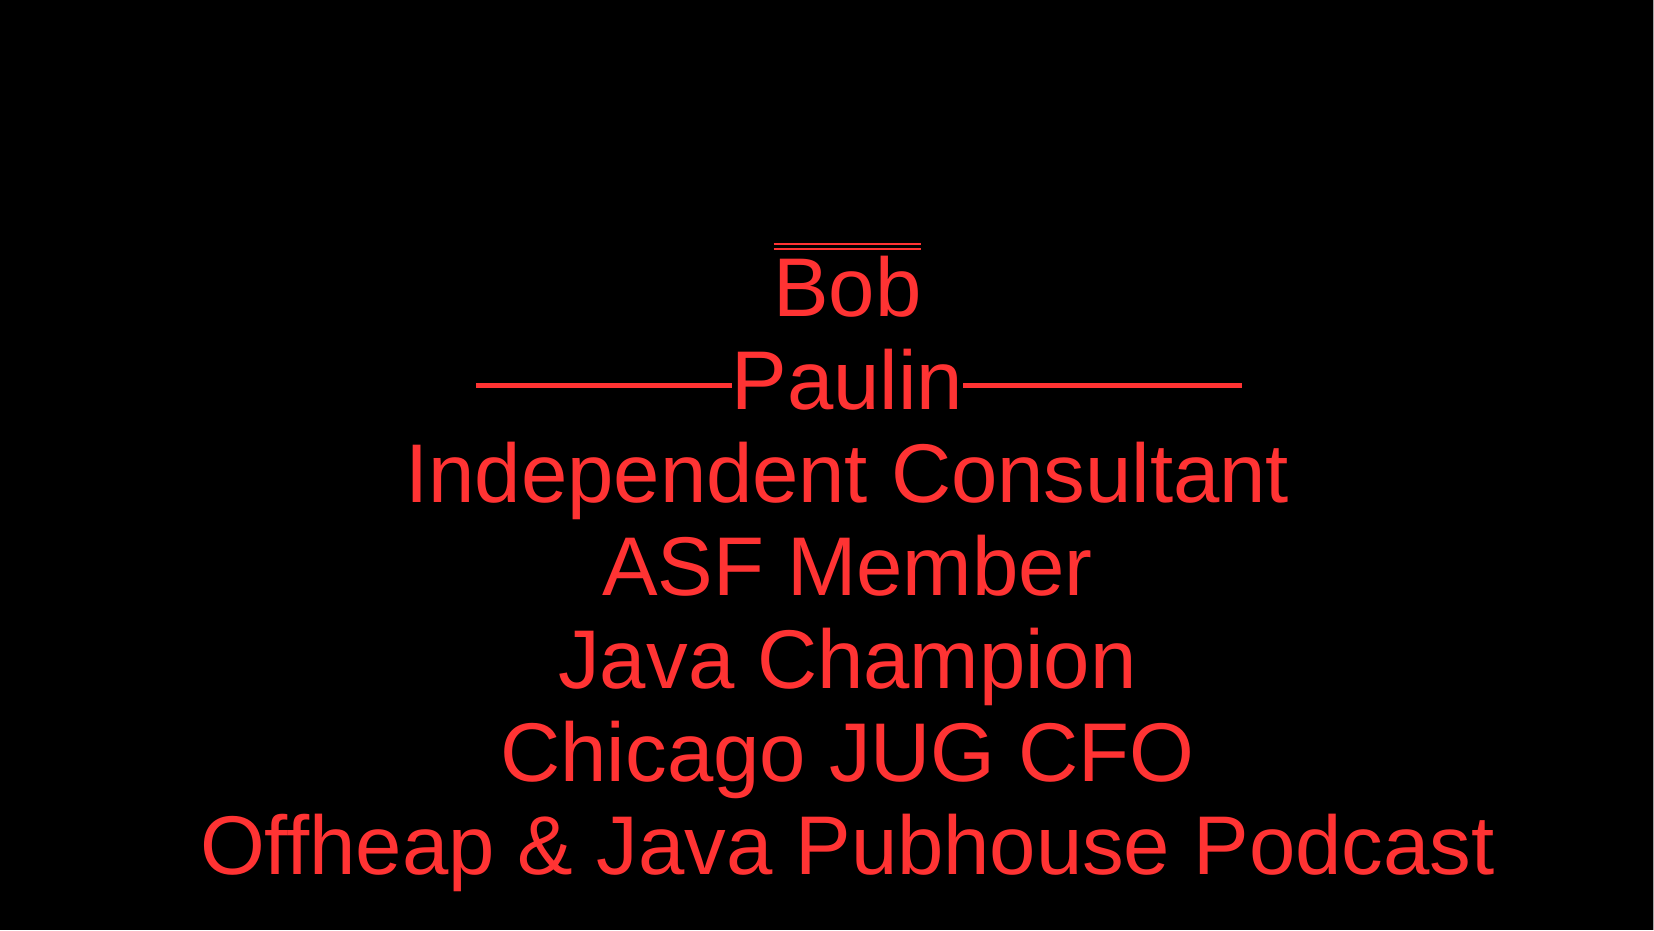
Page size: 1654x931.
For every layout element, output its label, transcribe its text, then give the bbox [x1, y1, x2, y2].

text_box Bob Paulin Independent Consultant ASF Member Java Champion Chicago JUG CFO Offheap & Java Pubhouse Podcast [180, 234, 1516, 900]
